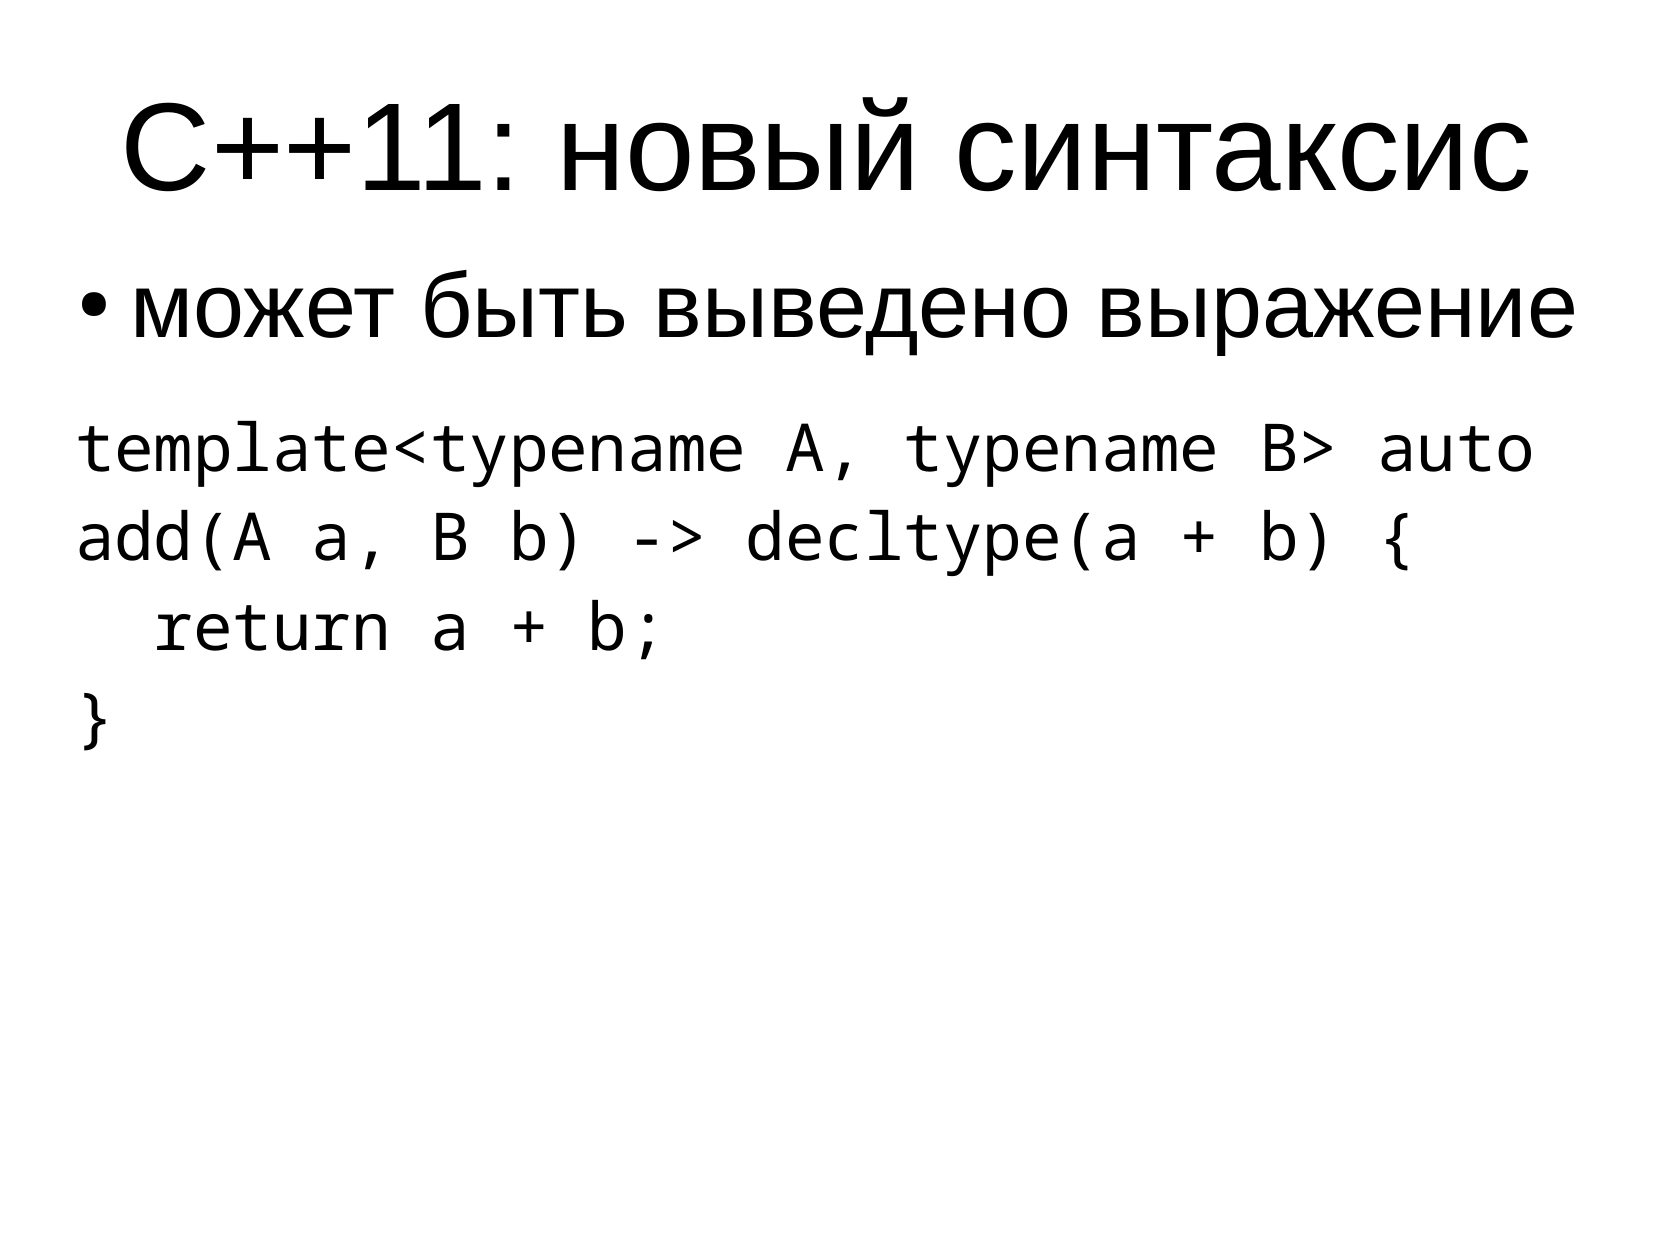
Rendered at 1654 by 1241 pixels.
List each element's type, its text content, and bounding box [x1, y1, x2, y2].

title C++11: новый синтаксис [82, 43, 1571, 251]
list может быть выведено выражение [60, 255, 1651, 421]
list template<typename A, typename B> auto add(A a, B b) -> decltype(a + b) { return a + b; } [75, 421, 1613, 826]
